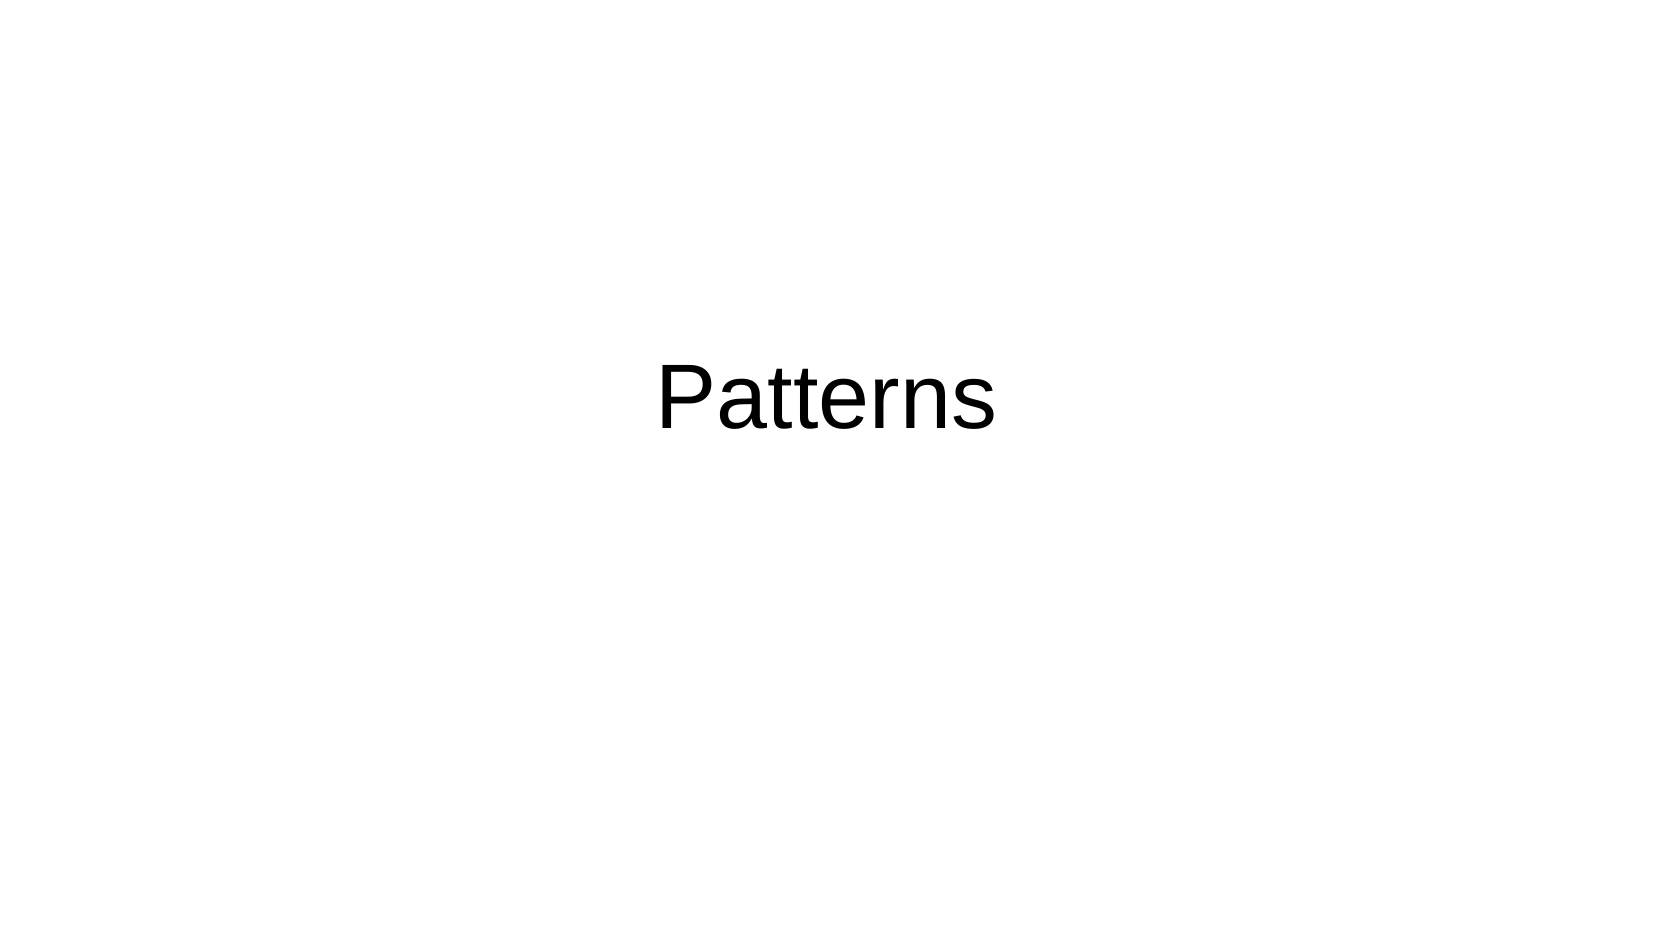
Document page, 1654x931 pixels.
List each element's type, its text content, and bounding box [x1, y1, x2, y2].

subtitle Patterns [82, 37, 1571, 757]
